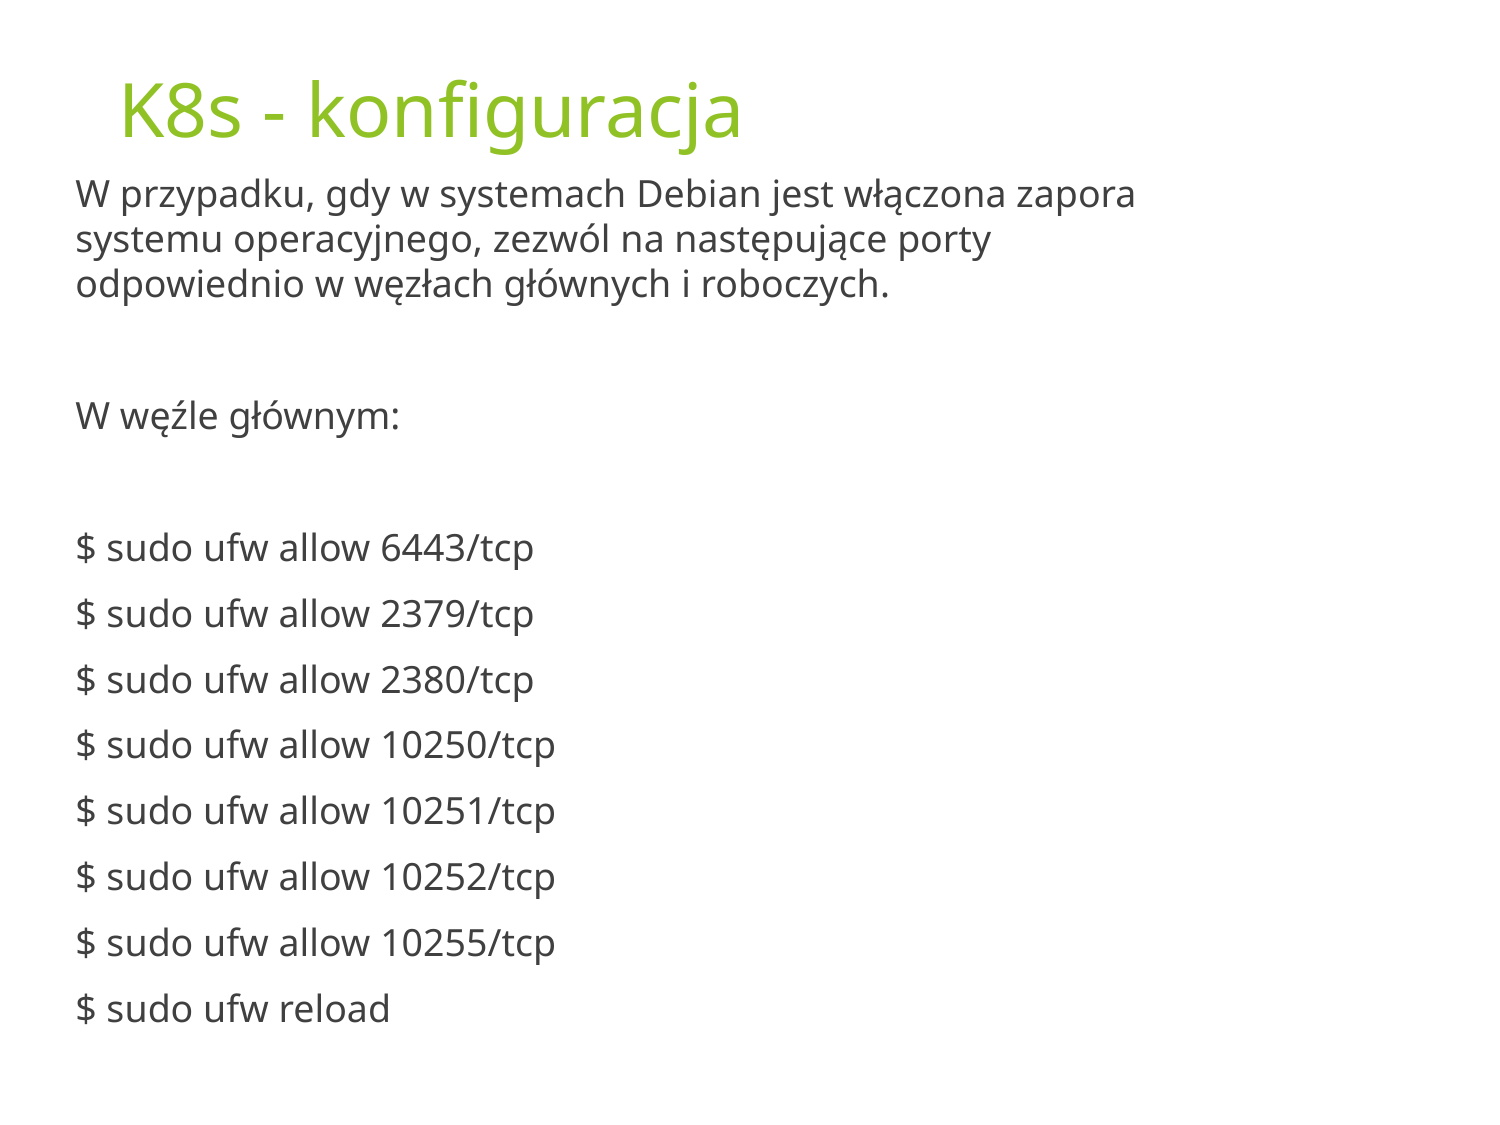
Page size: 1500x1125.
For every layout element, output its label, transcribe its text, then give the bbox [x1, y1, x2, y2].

list W przypadku, gdy w systemach Debian jest włączona zapora systemu operacyjnego, zezwól na następujące porty odpowiednio w węzłach głównych i roboczych. W węźle głównym: $ sudo ufw allow 6443/tcp $ sudo ufw allow 2379/tcp $ sudo ufw allow 2380/tcp $ sudo ufw allow 10250/tcp $ sudo ufw allow 10251/tcp $ sudo ufw allow 10252/tcp $ sudo ufw allow 10255/tcp $ sudo ufw reload [60, 162, 1225, 1125]
title K8s - konfiguracja [103, 54, 1145, 162]
